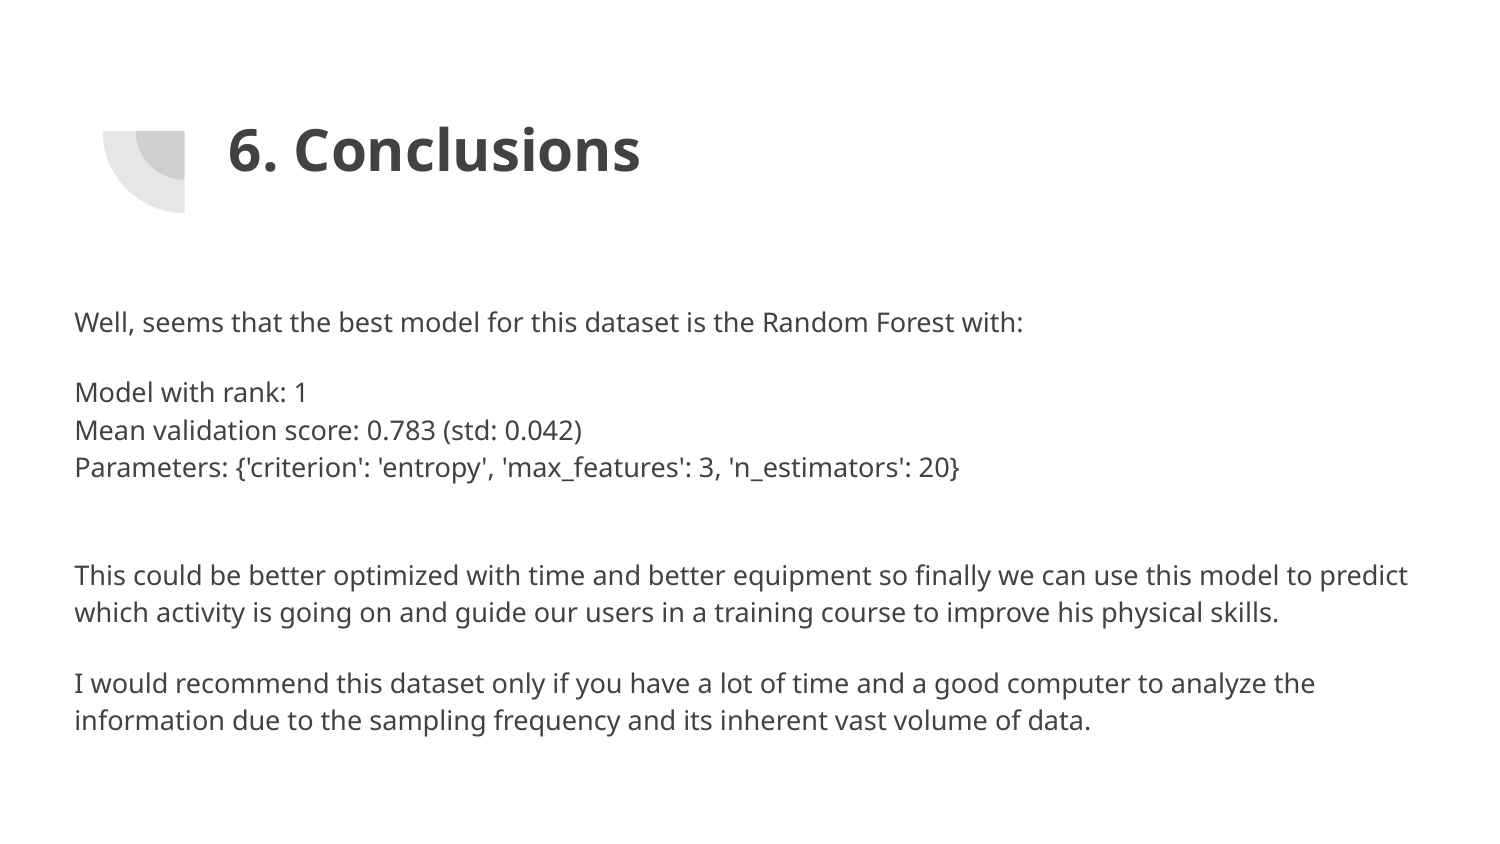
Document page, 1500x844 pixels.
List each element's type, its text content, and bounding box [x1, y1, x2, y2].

title 6. Conclusions [213, 98, 1368, 263]
list Well, seems that the best model for this dataset is the Random Forest with: Model with rank: 1 Mean validation score: 0.783 (std: 0.042) Parameters: {'criterion': 'entropy', 'max_features': 3, 'n_estimators': 20} This could be better optimized with time and better equipment so finally we can use this model to predict which activity is going on and guide our users in a training course to improve his physical skills. I would recommend this dataset only if you have a lot of time and a good computer to analyze the information due to the sampling frequency and its inherent vast volume of data. [59, 285, 1461, 825]
